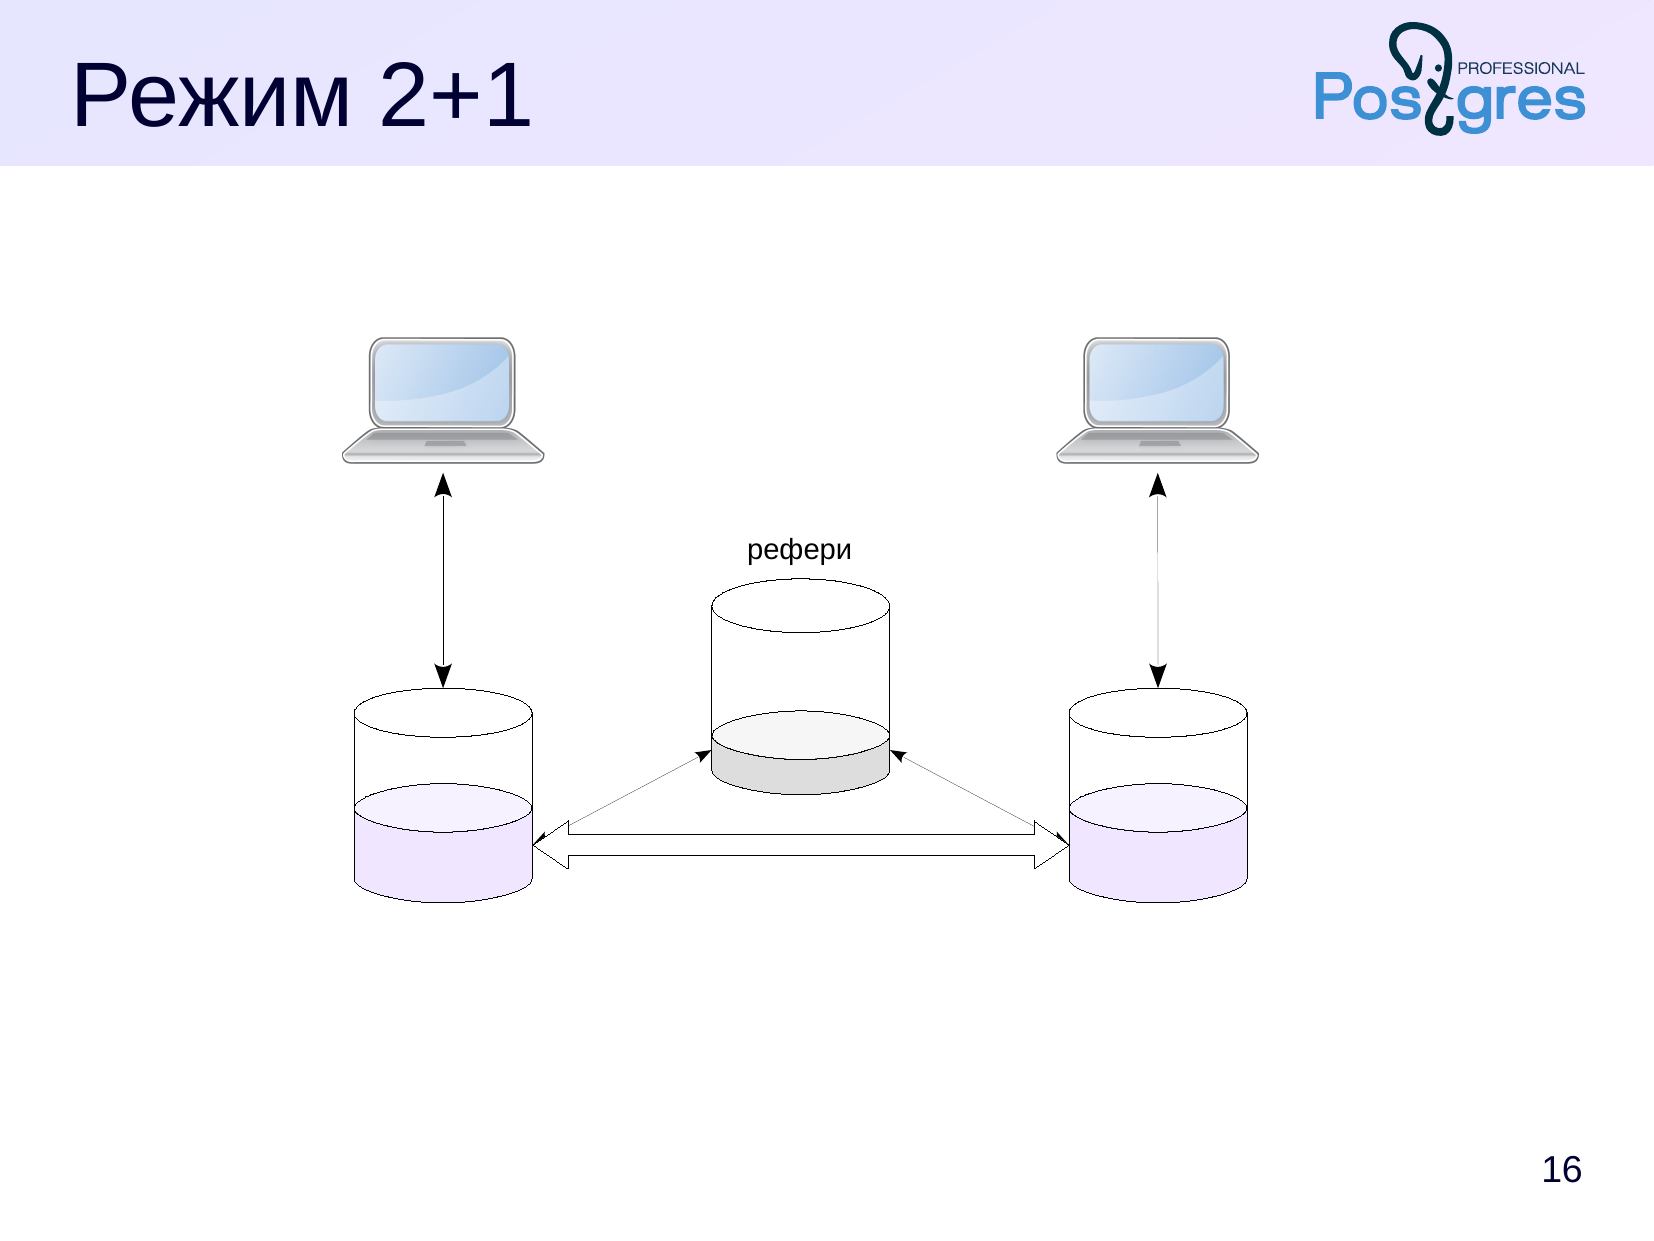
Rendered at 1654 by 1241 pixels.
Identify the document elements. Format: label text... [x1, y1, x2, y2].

title Режим 2+1 [70, 43, 1241, 147]
picture [1047, 328, 1268, 473]
picture [333, 328, 553, 473]
text_box [711, 607, 890, 795]
text_box рефери [732, 525, 868, 574]
text_box [354, 688, 1248, 903]
